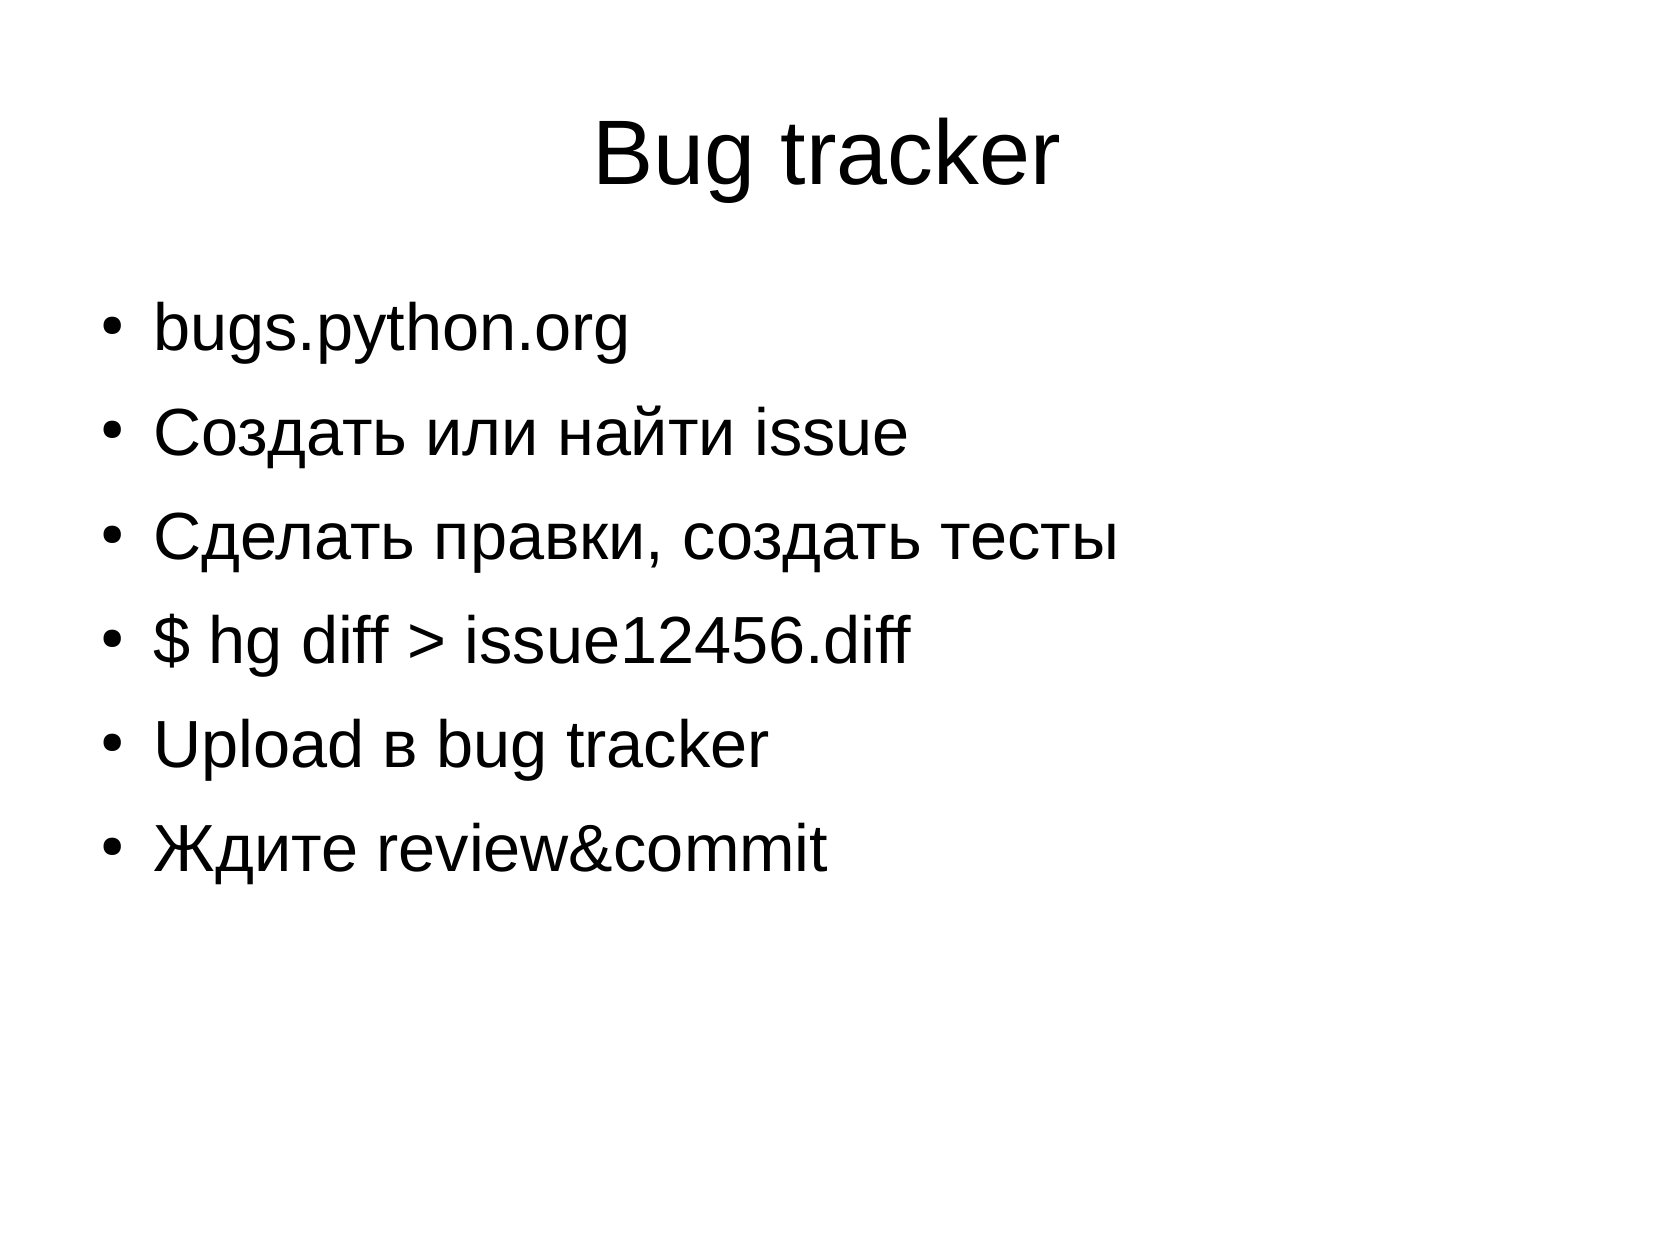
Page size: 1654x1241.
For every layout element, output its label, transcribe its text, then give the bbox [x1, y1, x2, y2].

list bugs.python.org Создать или найти issue Сделать правки, создать тесты $ hg diff > issue12456.diff Upload в bug tracker Ждите review&commit [82, 290, 1571, 1010]
title Bug tracker [82, 49, 1571, 257]
